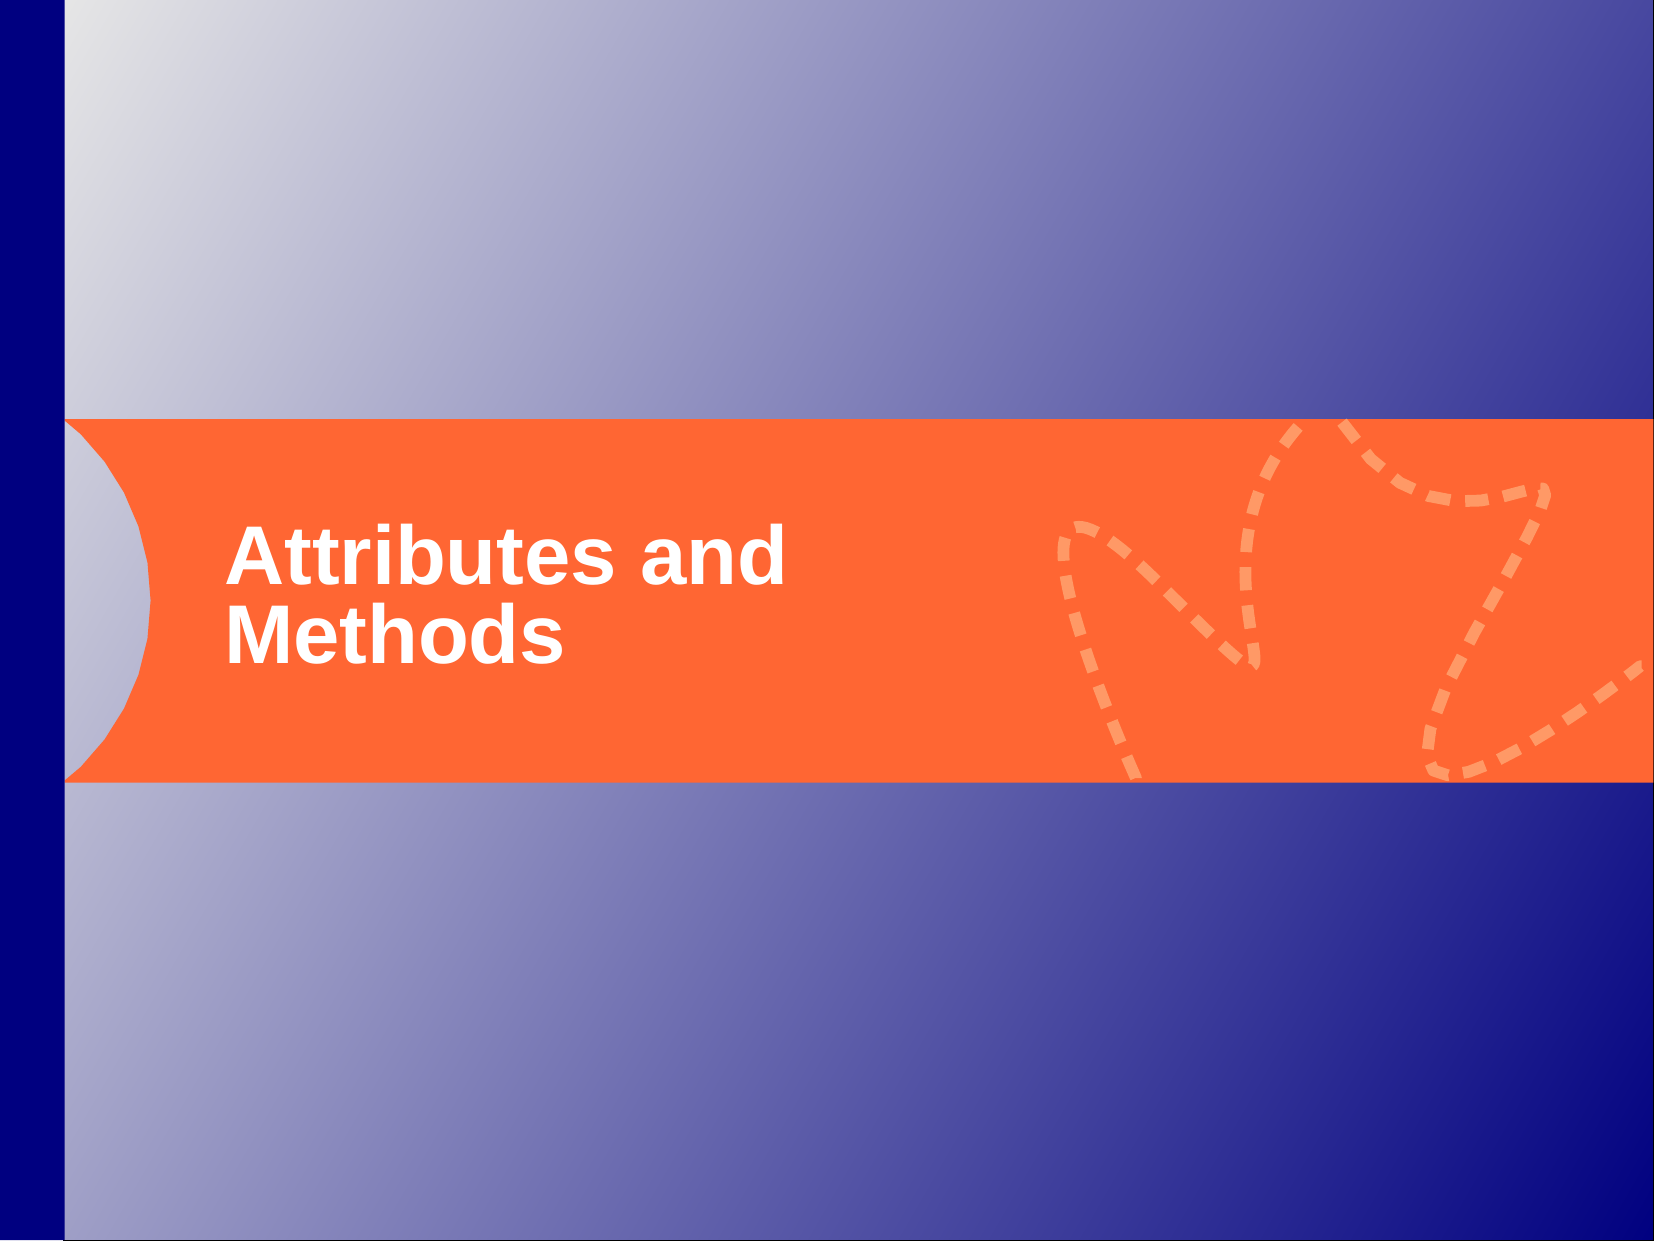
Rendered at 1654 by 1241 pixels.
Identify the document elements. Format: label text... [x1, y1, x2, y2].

title Attributes and Methods [224, 497, 1093, 704]
